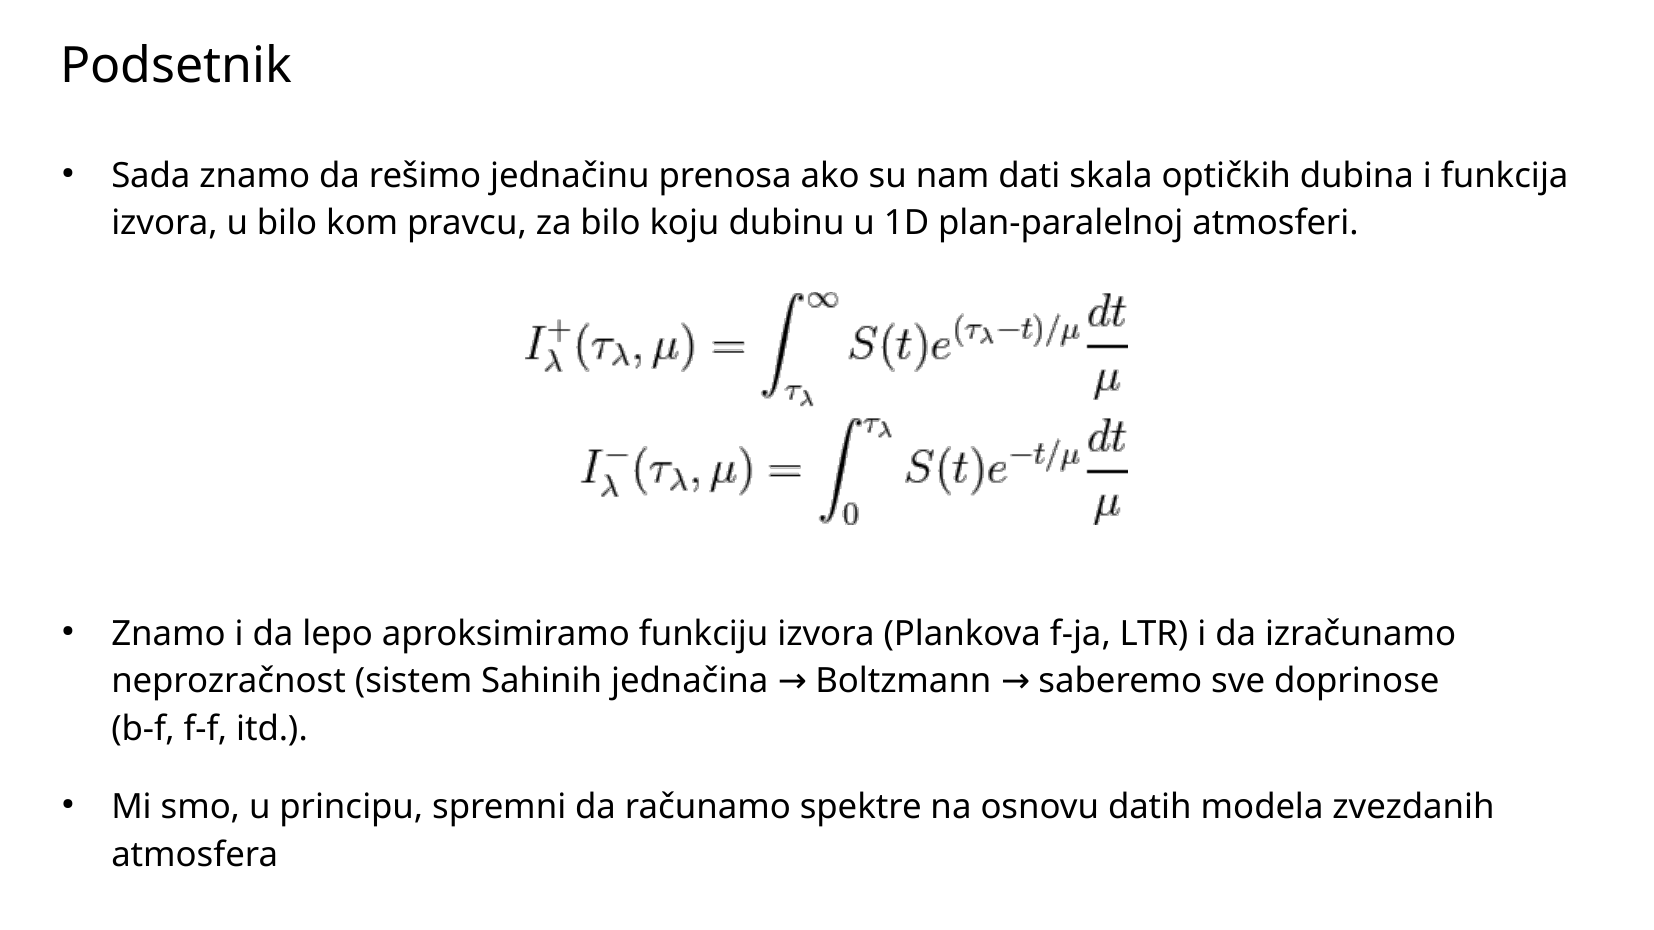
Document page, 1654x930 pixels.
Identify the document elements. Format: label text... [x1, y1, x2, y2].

picture [525, 292, 1128, 526]
list Sada znamo da rešimo jednačinu prenosa ako su nam dati skala optičkih dubina i funkcija izvora, u bilo kom pravcu, za bilo koju dubinu u 1D plan-paralelnoj atmosferi. Znamo i da lepo aproksimiramo funkciju izvora (Plankova f-ja, LTR) i da izračunamo neprozračnost (sistem Sahinih jednačina → Boltzmann → saberemo sve doprinose (b-f, f-f, itd.). Mi smo, u principu, spremni da računamo spektre na osnovu datih modela zvezdanih atmosfera [45, 150, 1635, 880]
title Podsetnik [59, 13, 1648, 113]
